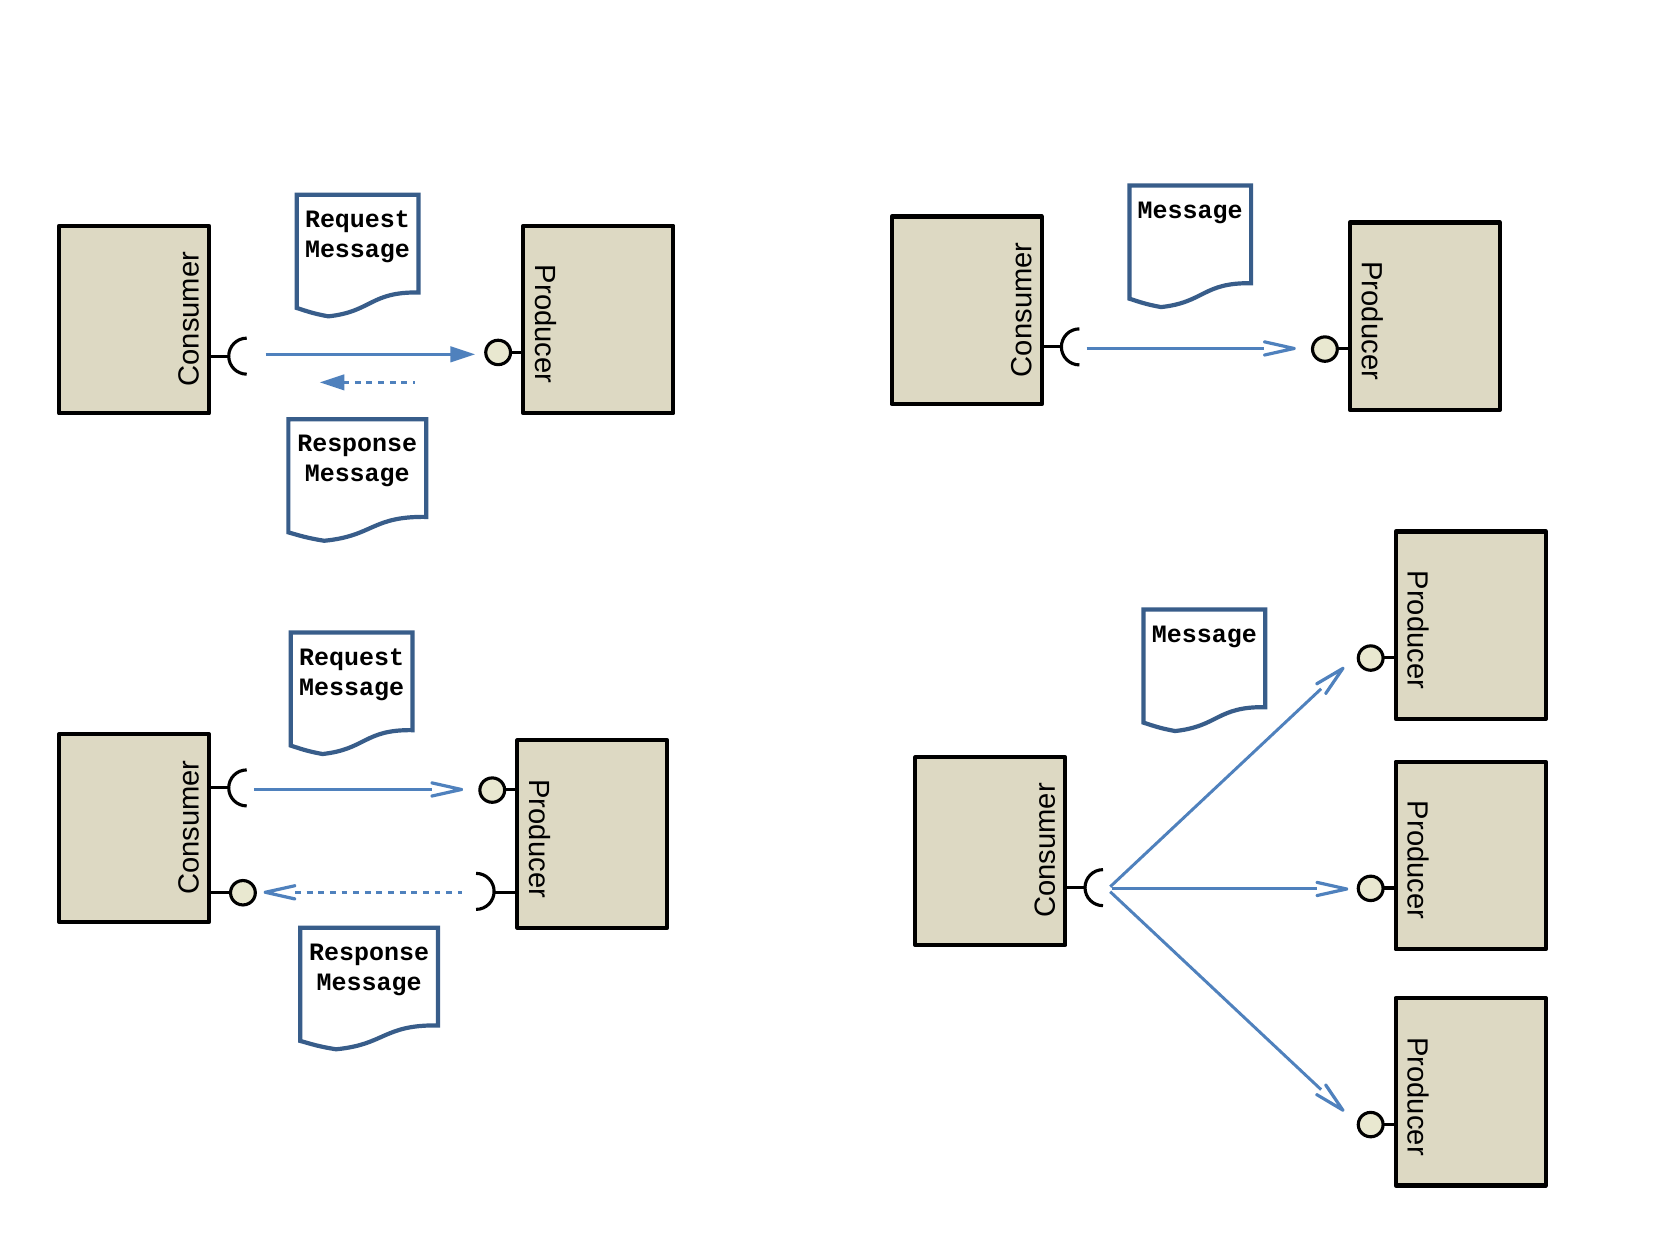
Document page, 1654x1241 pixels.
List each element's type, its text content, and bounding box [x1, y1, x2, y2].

text_box [1129, 291, 1209, 308]
text_box Message [1099, 185, 1282, 291]
text_box [1395, 997, 1546, 1186]
text_box Request Message [260, 632, 443, 768]
text_box Consumer [161, 745, 213, 920]
text_box [479, 777, 505, 803]
text_box [1395, 761, 1546, 950]
text_box [58, 734, 210, 922]
text_box Producer [521, 239, 572, 399]
text_box [230, 880, 256, 905]
text_box Consumer [1017, 768, 1069, 943]
text_box [1143, 715, 1223, 732]
text_box [891, 216, 1042, 405]
text_box [485, 340, 511, 365]
text_box [1358, 876, 1384, 901]
text_box [1350, 222, 1501, 410]
text_box Producer [515, 754, 567, 914]
text_box [1312, 336, 1338, 362]
text_box [58, 225, 210, 414]
text_box Producer [1394, 545, 1445, 705]
text_box [517, 740, 668, 928]
text_box [915, 757, 1066, 945]
text_box Producer [1394, 1012, 1445, 1171]
text_box [523, 225, 674, 414]
text_box Consumer [994, 227, 1045, 403]
text_box Producer [1348, 236, 1399, 396]
text_box [1358, 1112, 1384, 1137]
text_box Response Message [253, 419, 461, 555]
text_box Producer [1394, 775, 1445, 935]
text_box Consumer [161, 236, 213, 412]
text_box Response Message [265, 927, 473, 1063]
text_box Request Message [266, 194, 449, 331]
text_box [1395, 531, 1546, 719]
text_box Message [1113, 609, 1296, 715]
text_box [1358, 645, 1384, 671]
